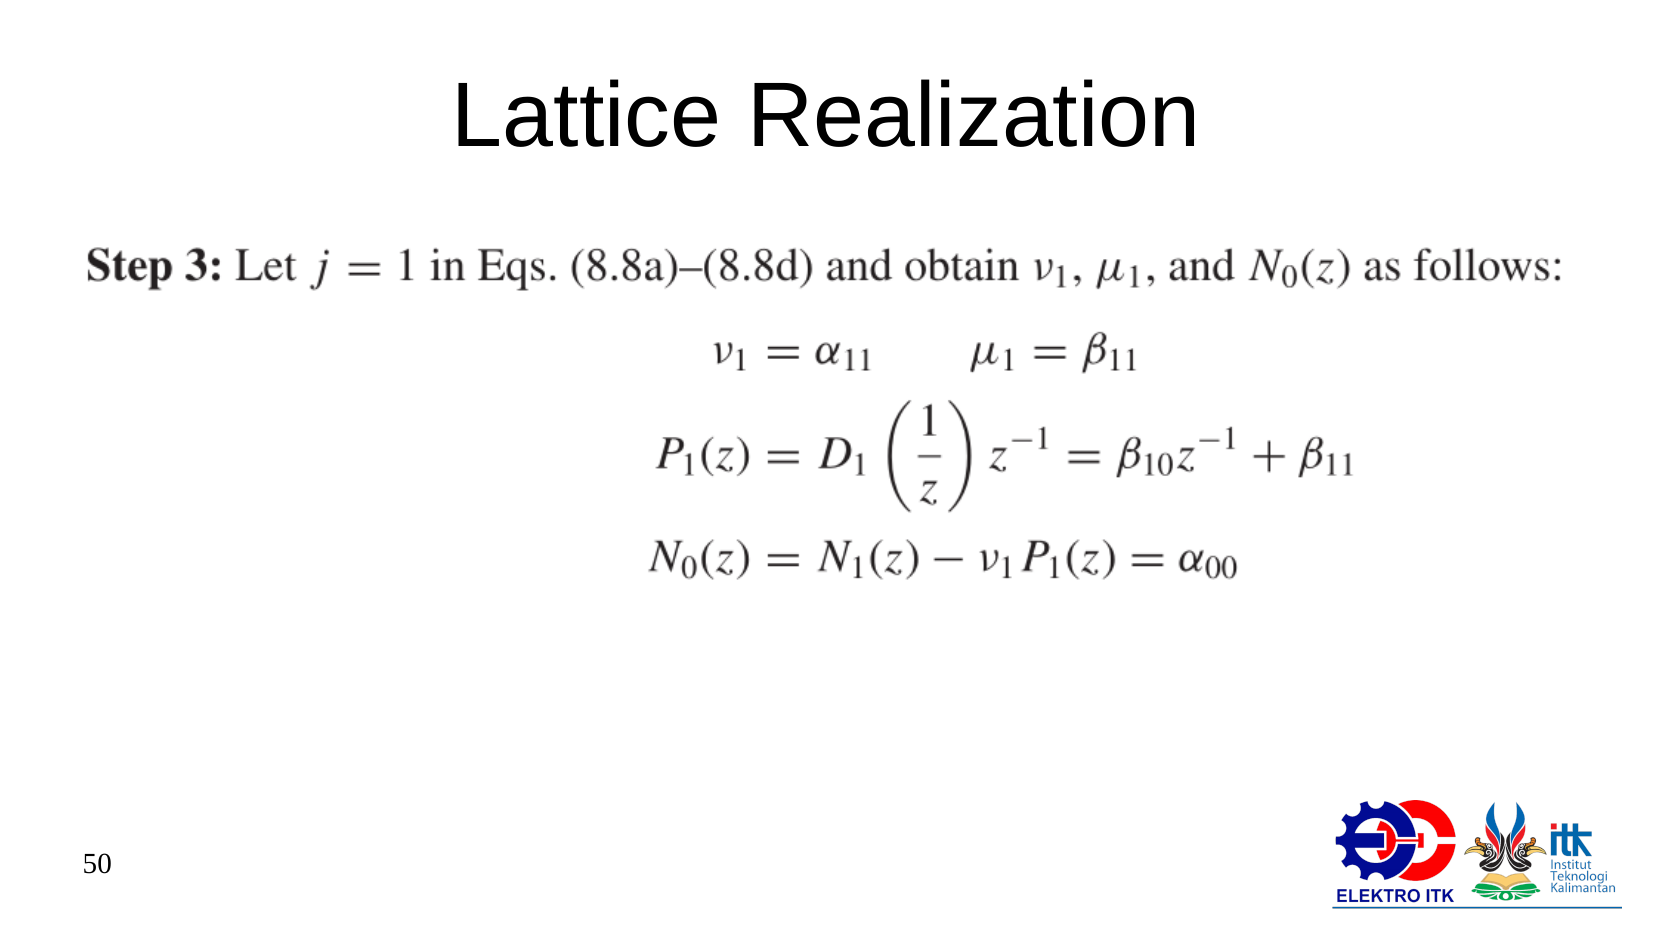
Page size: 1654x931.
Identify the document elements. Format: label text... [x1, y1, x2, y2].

picture [75, 224, 1575, 602]
title Lattice Realization [82, 37, 1571, 193]
picture [1332, 800, 1622, 918]
